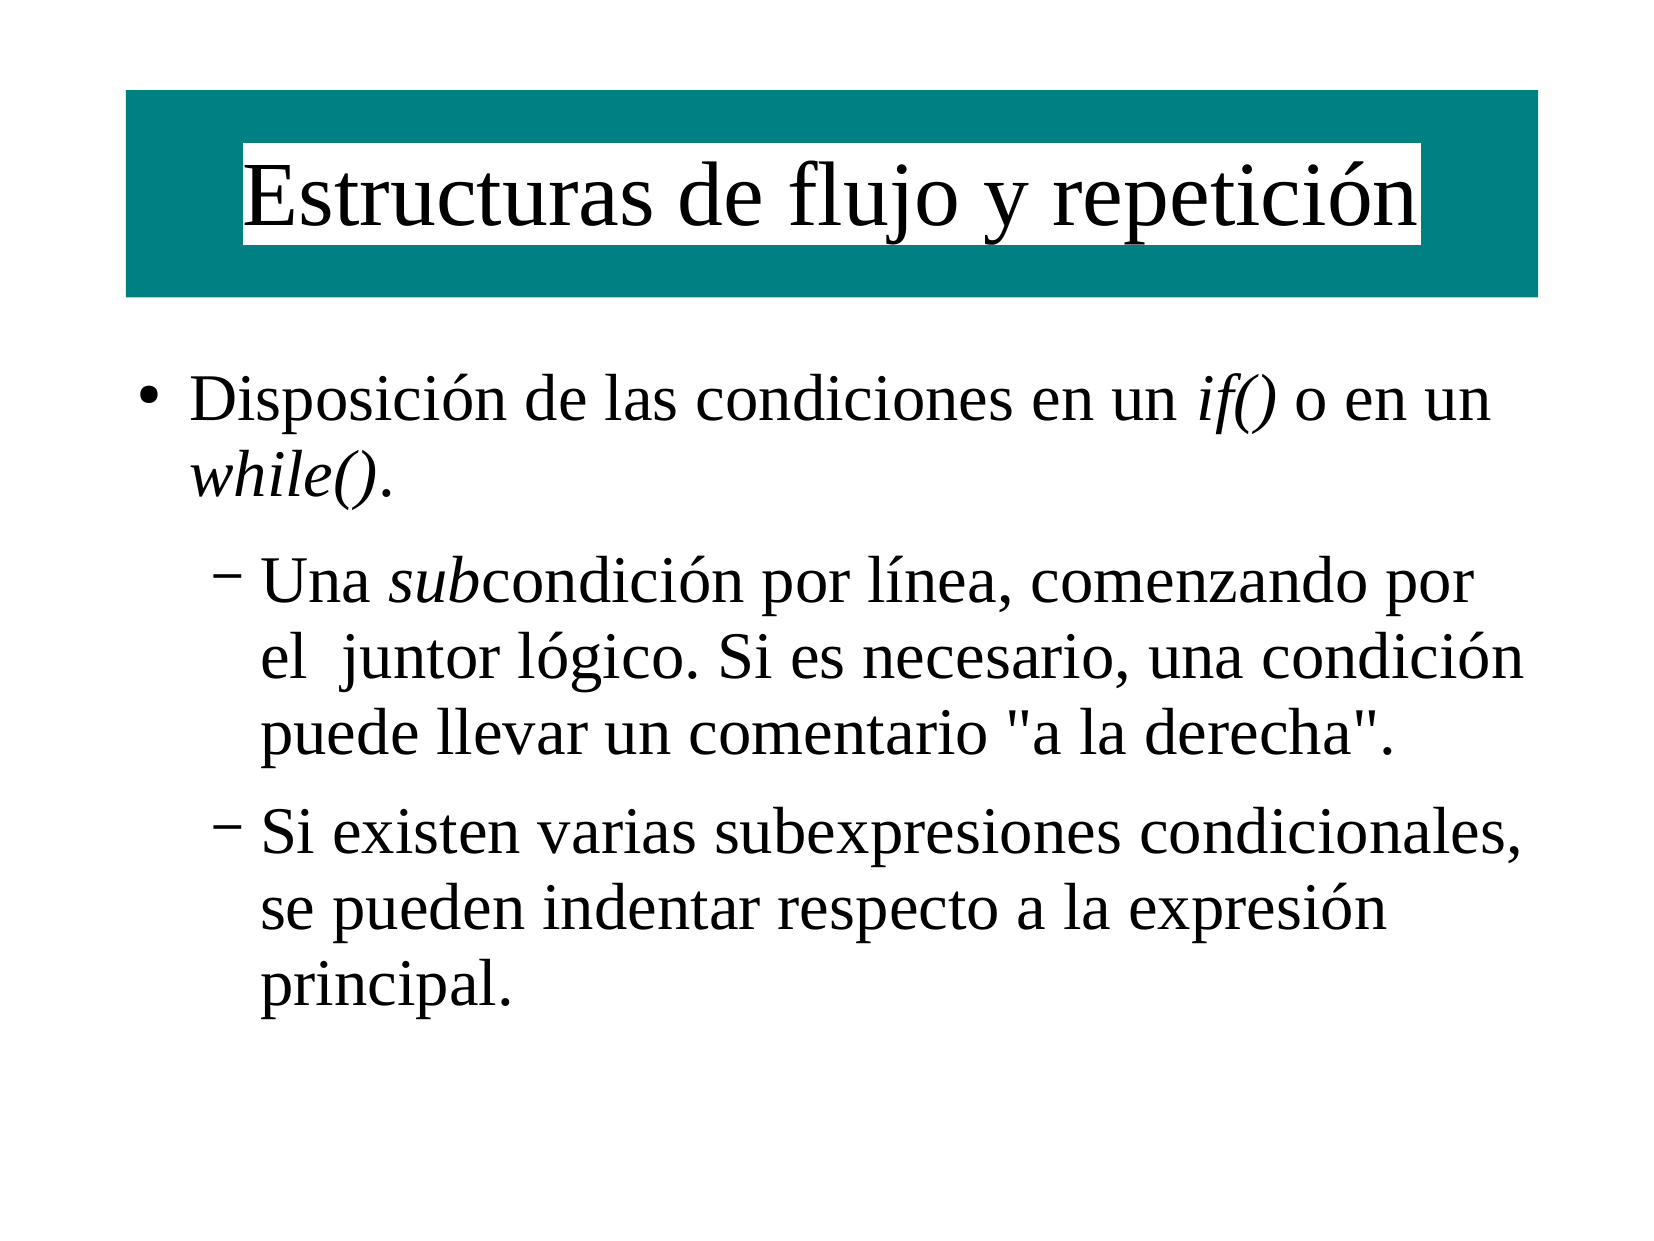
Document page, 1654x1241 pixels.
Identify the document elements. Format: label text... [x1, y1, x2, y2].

list Disposición de las condiciones en un if() o en un while(). Una subcondición por línea, comenzando por el juntor lógico. Si es necesario, una condición puede llevar un comentario "a la derecha". Si existen varias subexpresiones condicionales, se pueden indentar respecto a la expresión principal. [120, 360, 1533, 1081]
title Estructuras de flujo y repetición [125, 90, 1539, 298]
